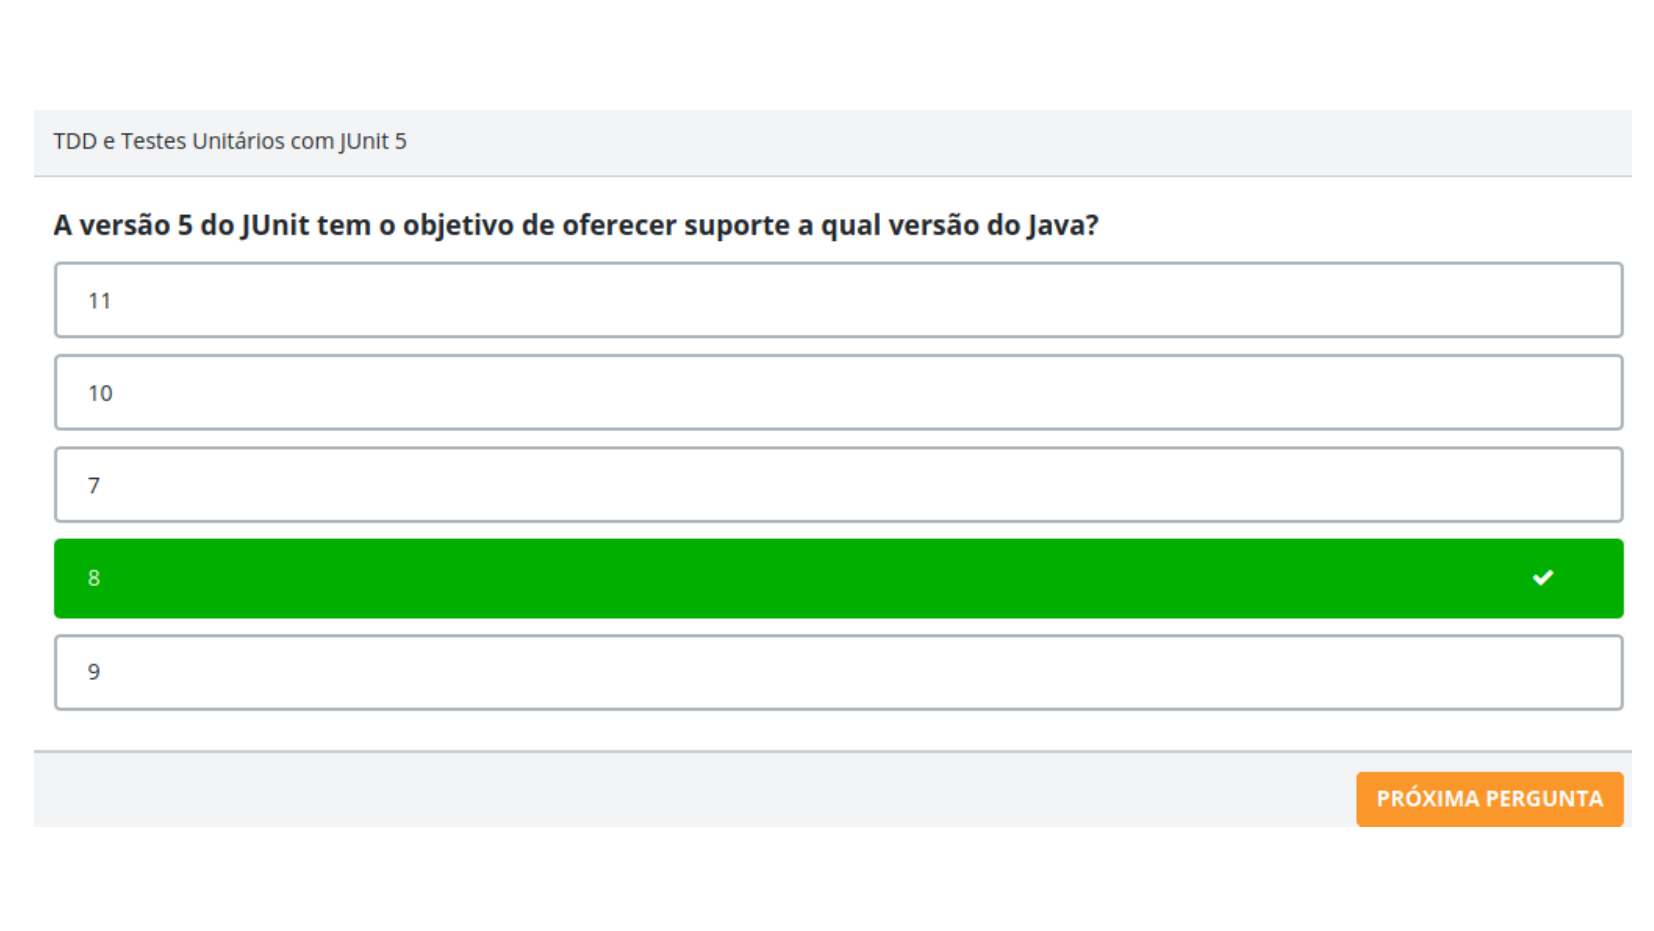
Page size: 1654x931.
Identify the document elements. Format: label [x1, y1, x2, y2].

picture [34, 110, 1632, 827]
